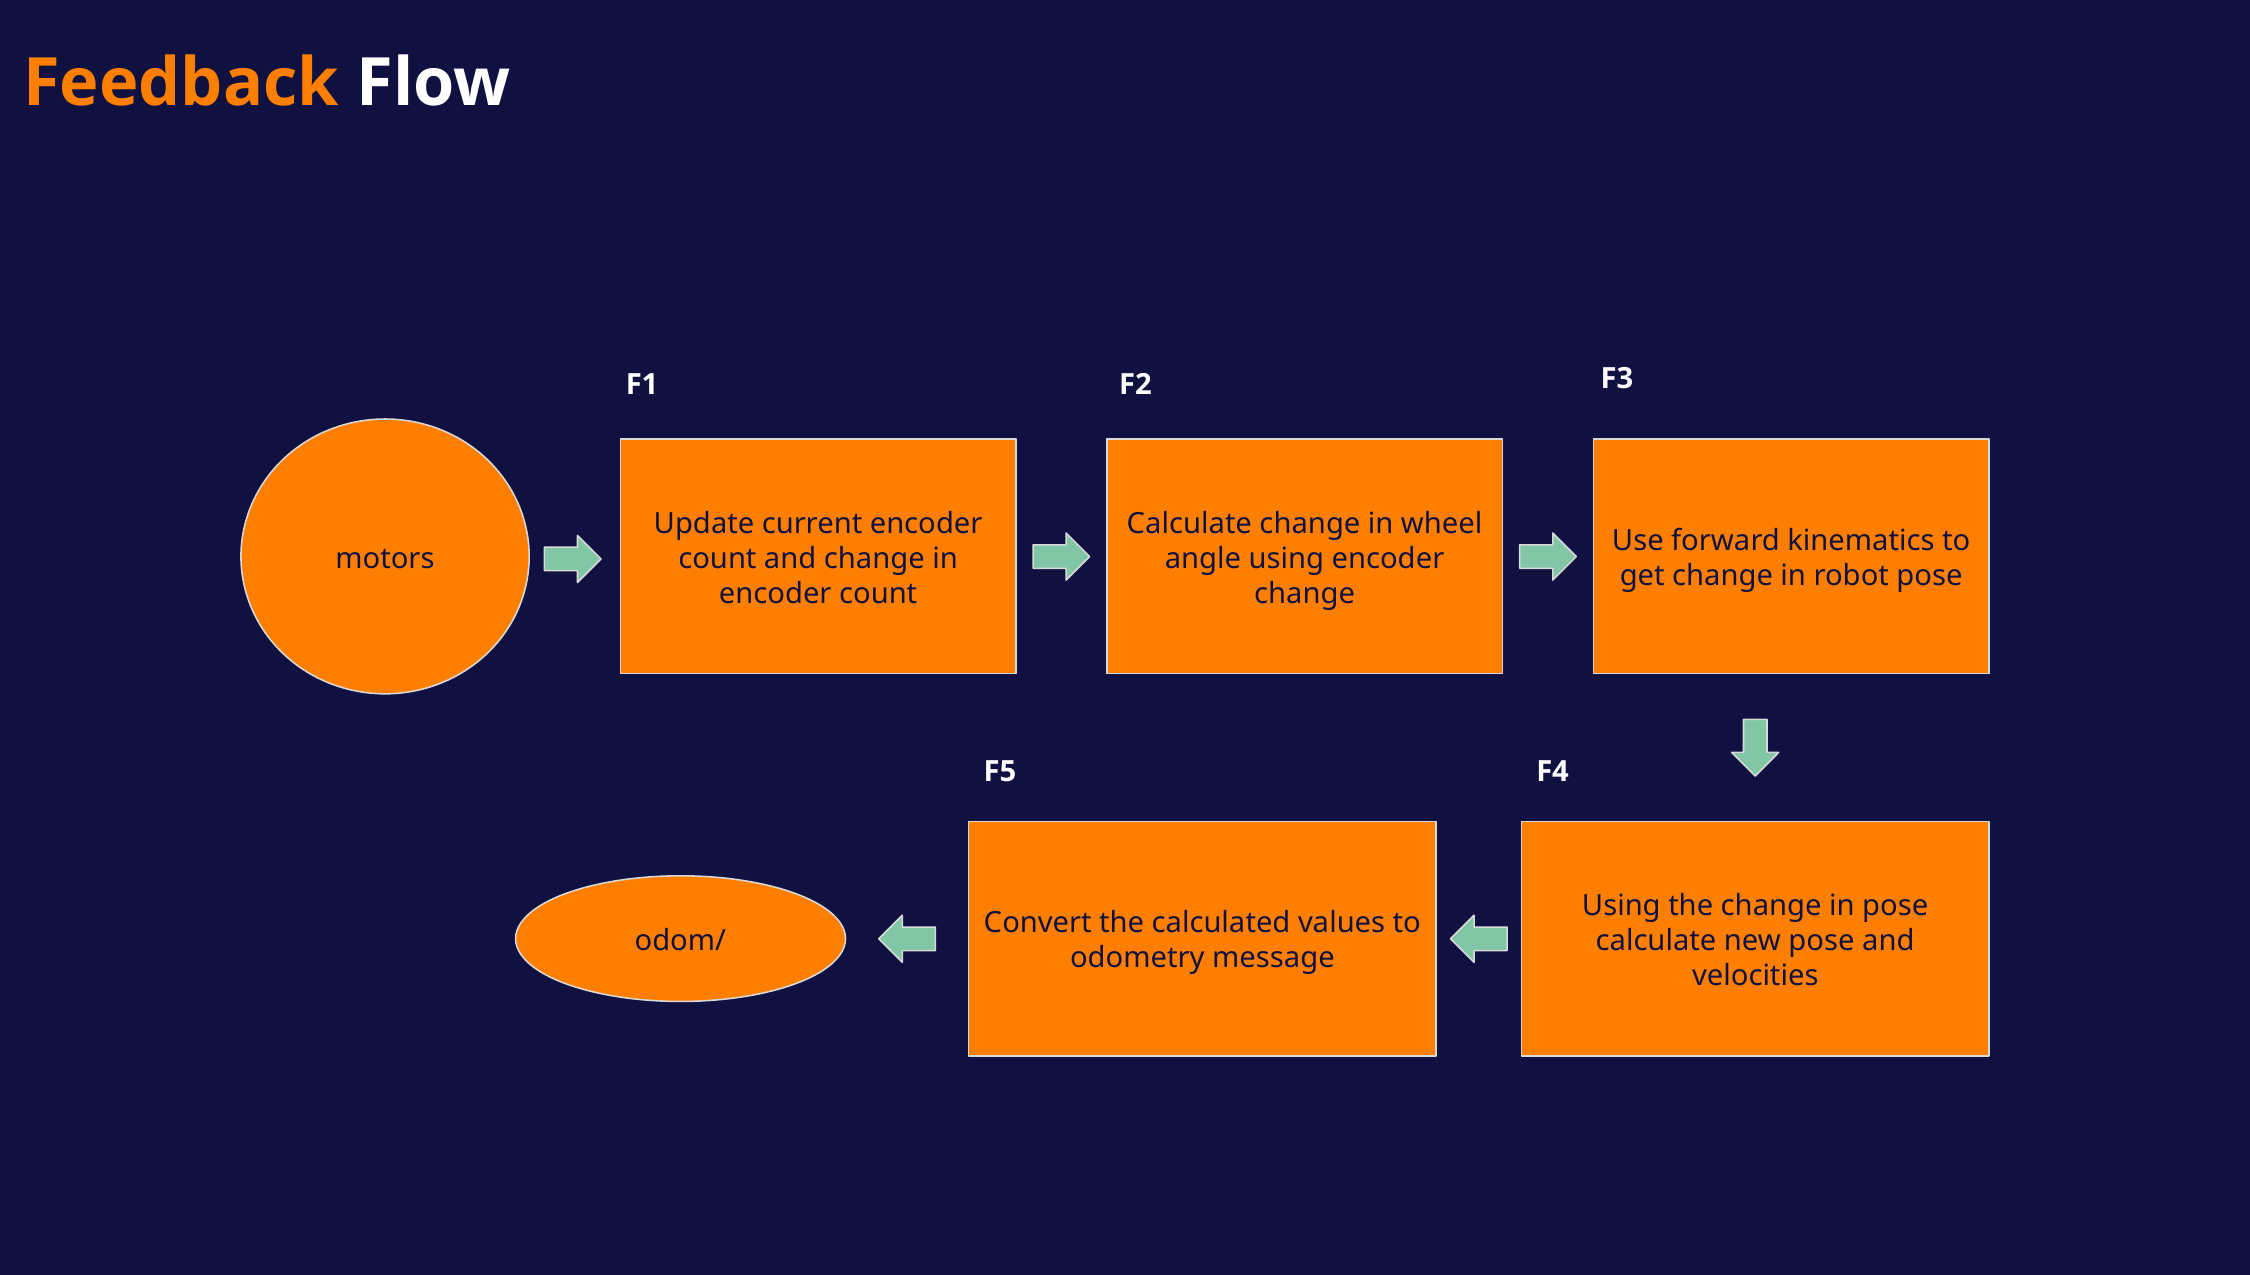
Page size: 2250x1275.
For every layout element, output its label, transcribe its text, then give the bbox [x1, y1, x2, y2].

text_box F3 [1585, 344, 1737, 410]
text_box F2 [1104, 350, 1256, 416]
text_box [878, 915, 936, 963]
text_box Calculate change in wheel angle using encoder change [1106, 439, 1503, 674]
text_box [1450, 915, 1508, 963]
text_box F5 [968, 737, 1113, 803]
text_box [1519, 533, 1577, 581]
text_box [544, 535, 602, 583]
text_box F1 [610, 350, 762, 416]
text_box Convert the calculated values to odometry message [968, 821, 1437, 1056]
text_box [1033, 533, 1090, 581]
title Feedback Flow [8, 23, 1906, 271]
text_box Use forward kinematics to get change in robot pose [1593, 439, 1990, 674]
text_box Using the change in pose calculate new pose and velocities [1521, 821, 1990, 1056]
text_box Update current encoder count and change in encoder count [620, 439, 1016, 674]
text_box F4 [1521, 737, 1666, 803]
text_box odom/ [515, 875, 846, 1002]
text_box [1731, 719, 1779, 776]
text_box motors [240, 418, 530, 694]
